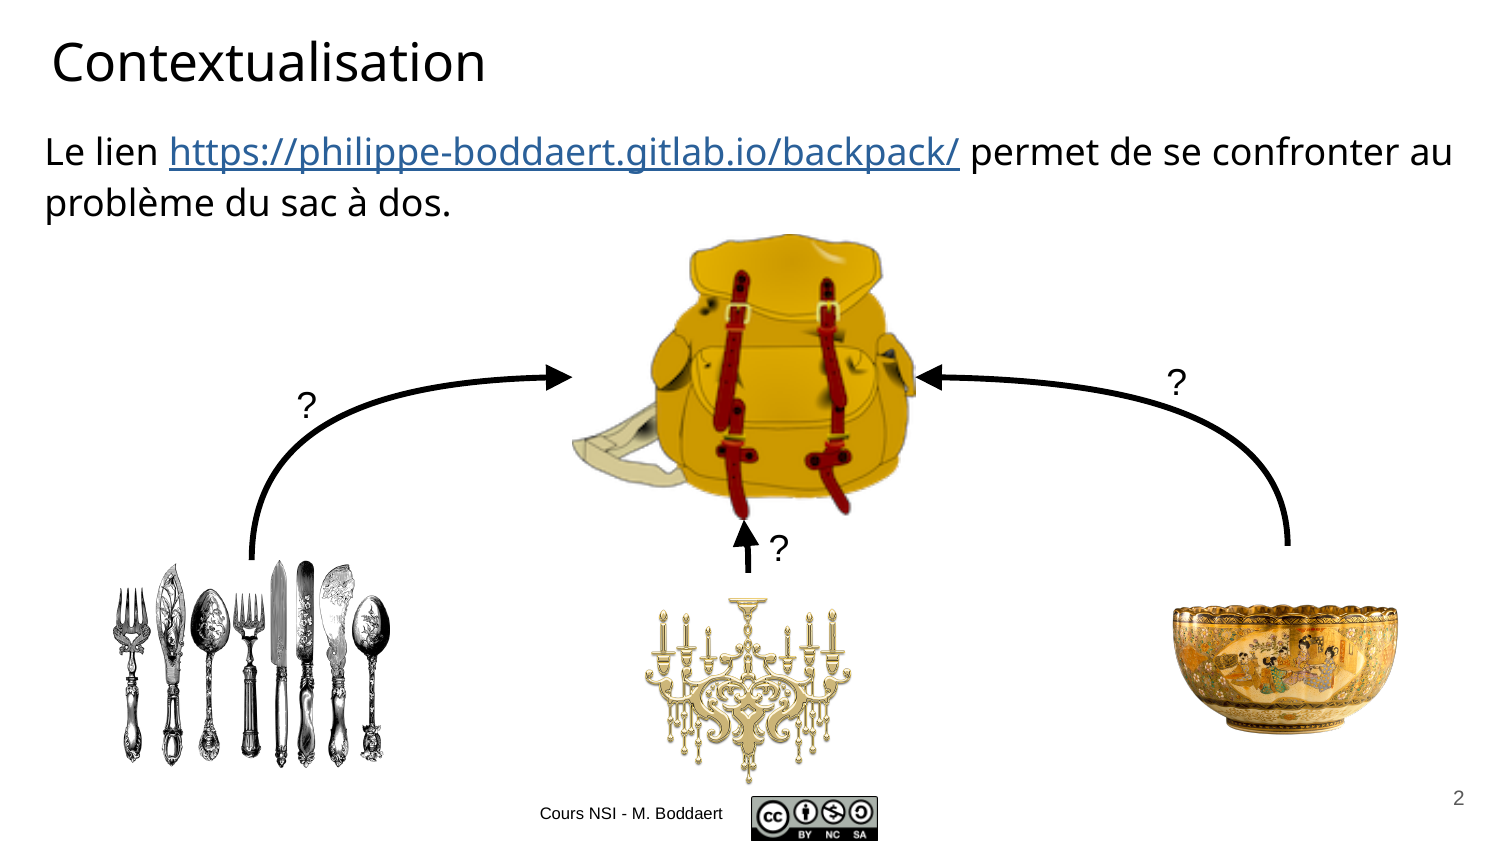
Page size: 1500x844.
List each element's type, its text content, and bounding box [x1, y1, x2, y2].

text_box ? [753, 519, 798, 579]
title Contextualisation [51, 13, 1449, 108]
picture [113, 560, 390, 768]
text_box ? [1151, 354, 1195, 413]
text_box Le lien https://philippe-boddaert.gitlab.io/backpack/ permet de se confronter au problème du sac à dos. [29, 120, 1477, 235]
text_box ? [281, 377, 325, 436]
slide_number 11 [1389, 764, 1480, 830]
picture [590, 572, 906, 841]
picture [572, 234, 916, 520]
picture [1128, 545, 1447, 768]
